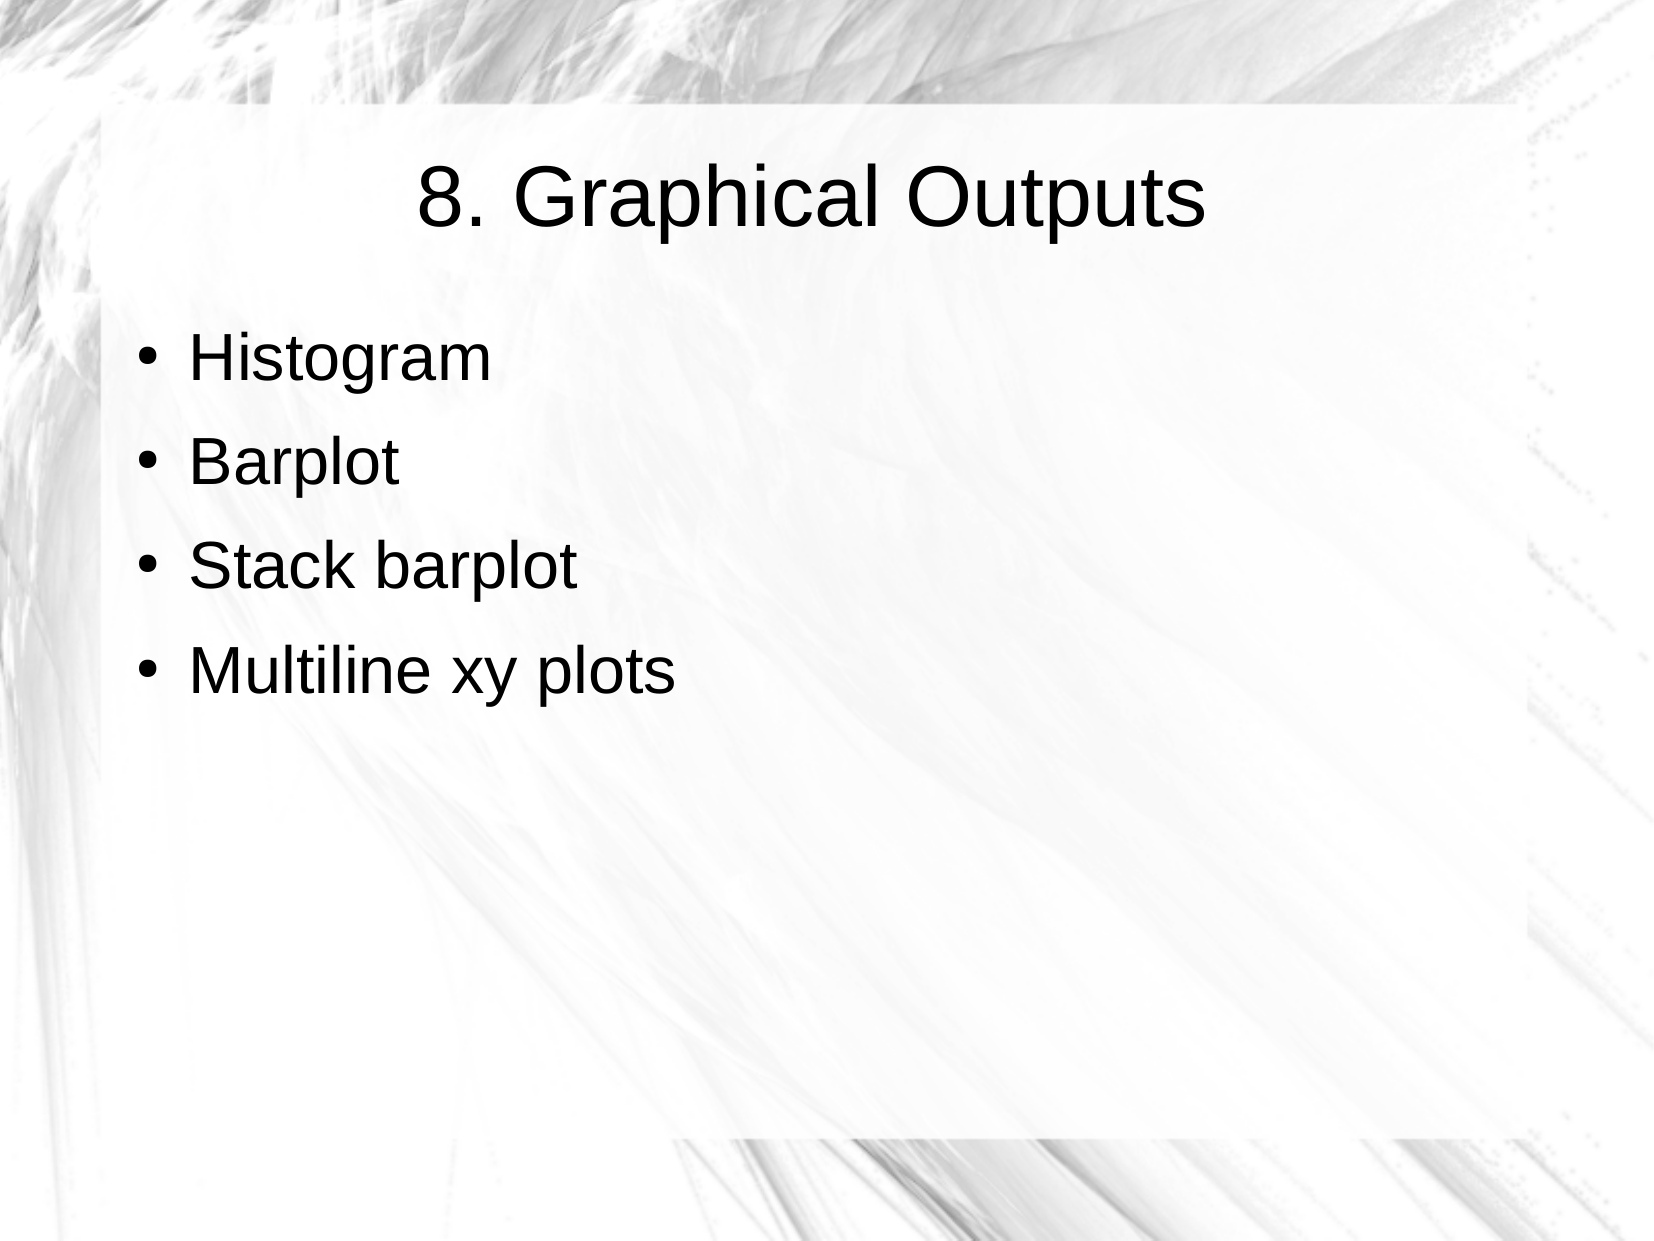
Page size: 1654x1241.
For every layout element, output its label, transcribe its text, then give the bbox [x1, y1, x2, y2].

picture [0, 0, 1654, 1241]
list Histogram Barplot Stack barplot Multiline xy plots [118, 319, 1571, 945]
title 8. Graphical Outputs [118, 112, 1506, 281]
